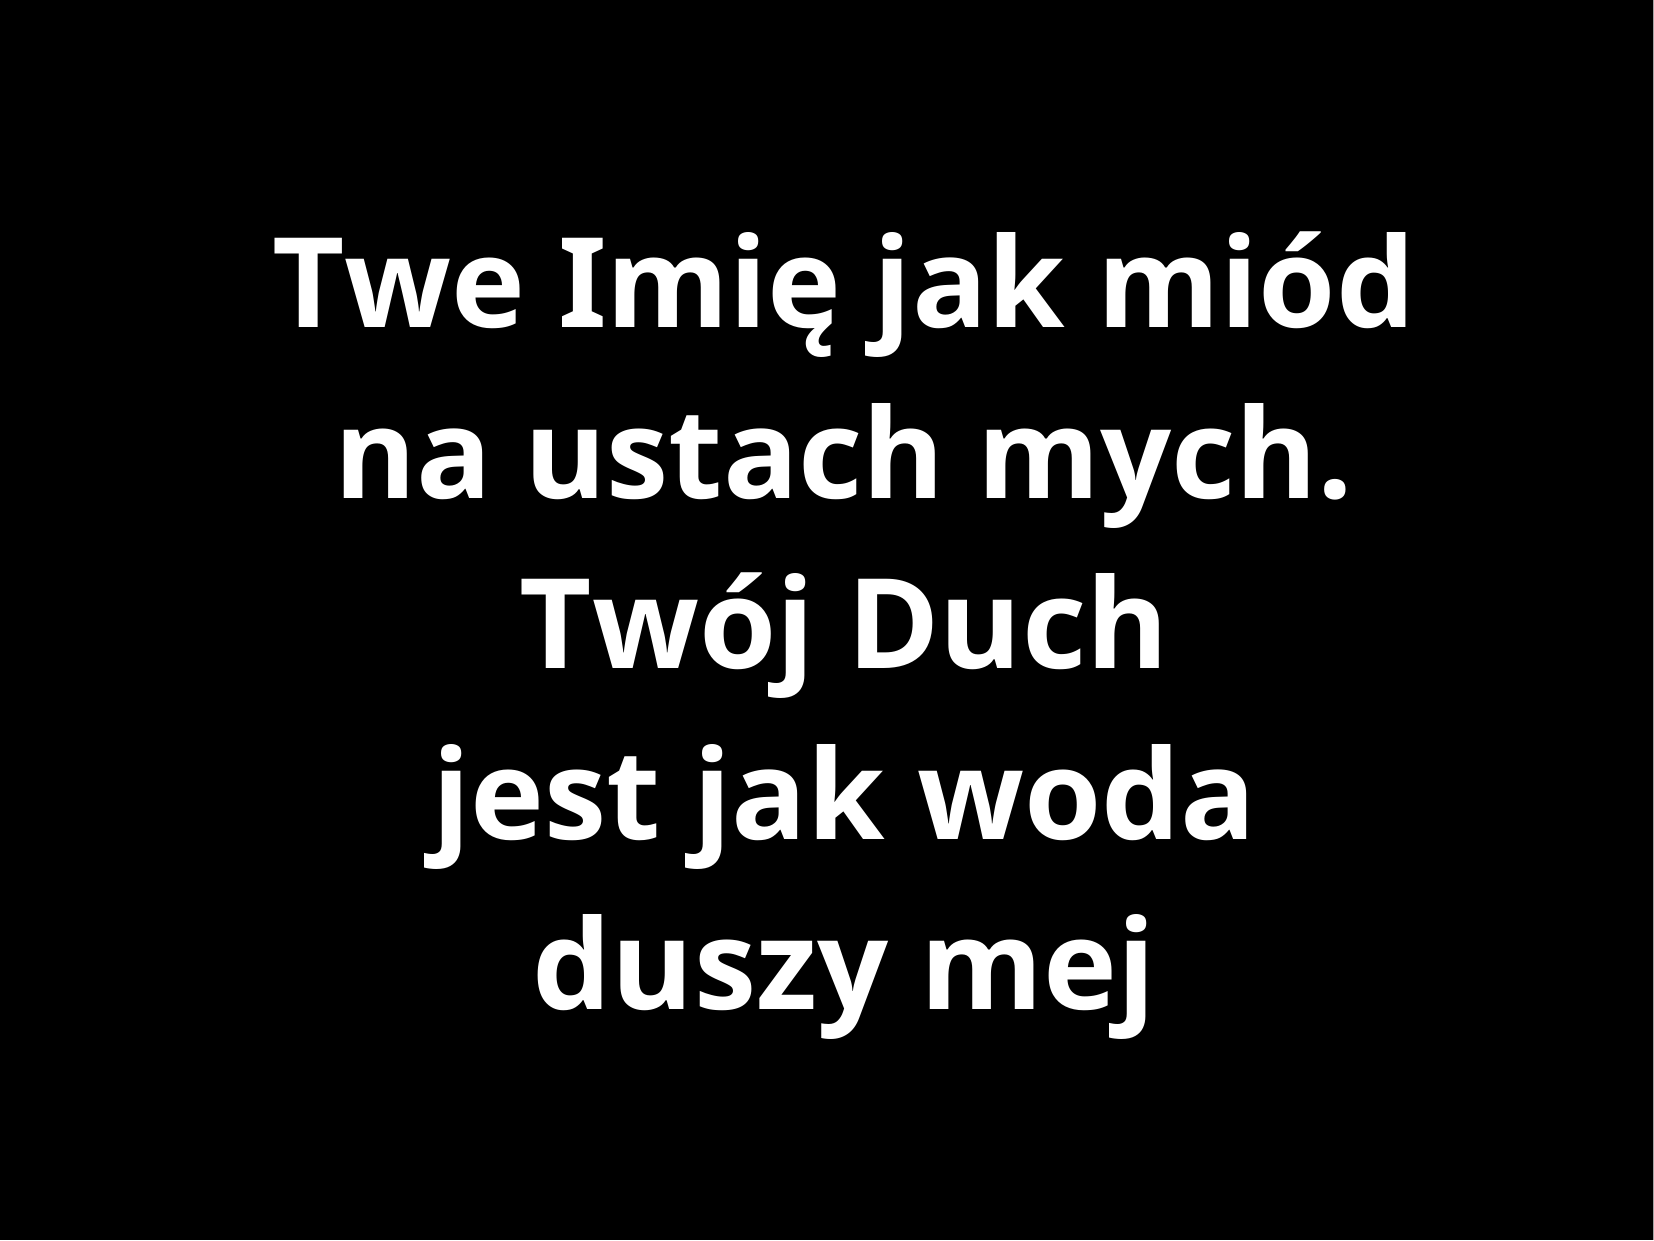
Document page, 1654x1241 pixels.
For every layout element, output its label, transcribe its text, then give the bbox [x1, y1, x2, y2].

subtitle Twe Imię jak miód na ustach mych. Twój Duch jest jak woda duszy mej [0, 0, 1654, 1241]
